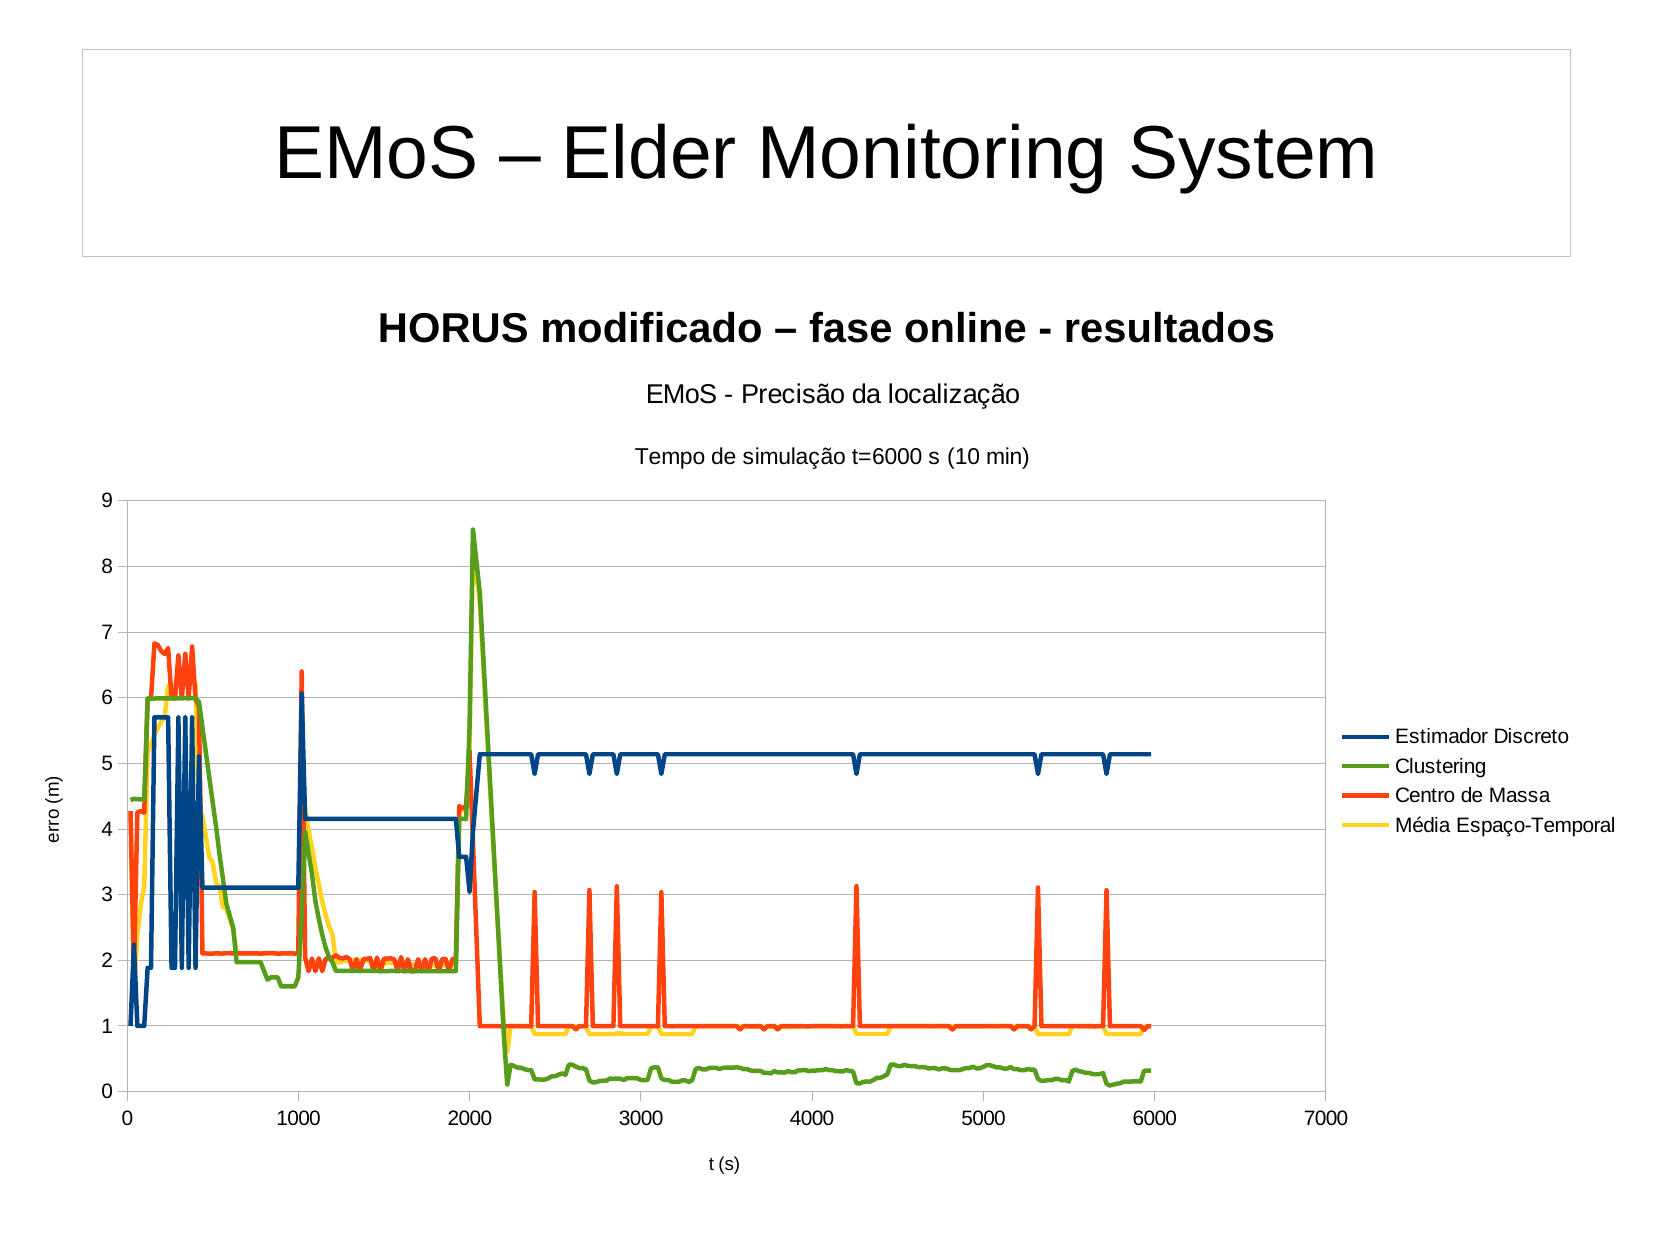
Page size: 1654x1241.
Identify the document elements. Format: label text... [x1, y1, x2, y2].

text_box HORUS modificado – fase online - resultados [241, 297, 1412, 346]
title EMoS – Elder Monitoring System [82, 49, 1571, 257]
chart [30, 346, 1636, 1216]
